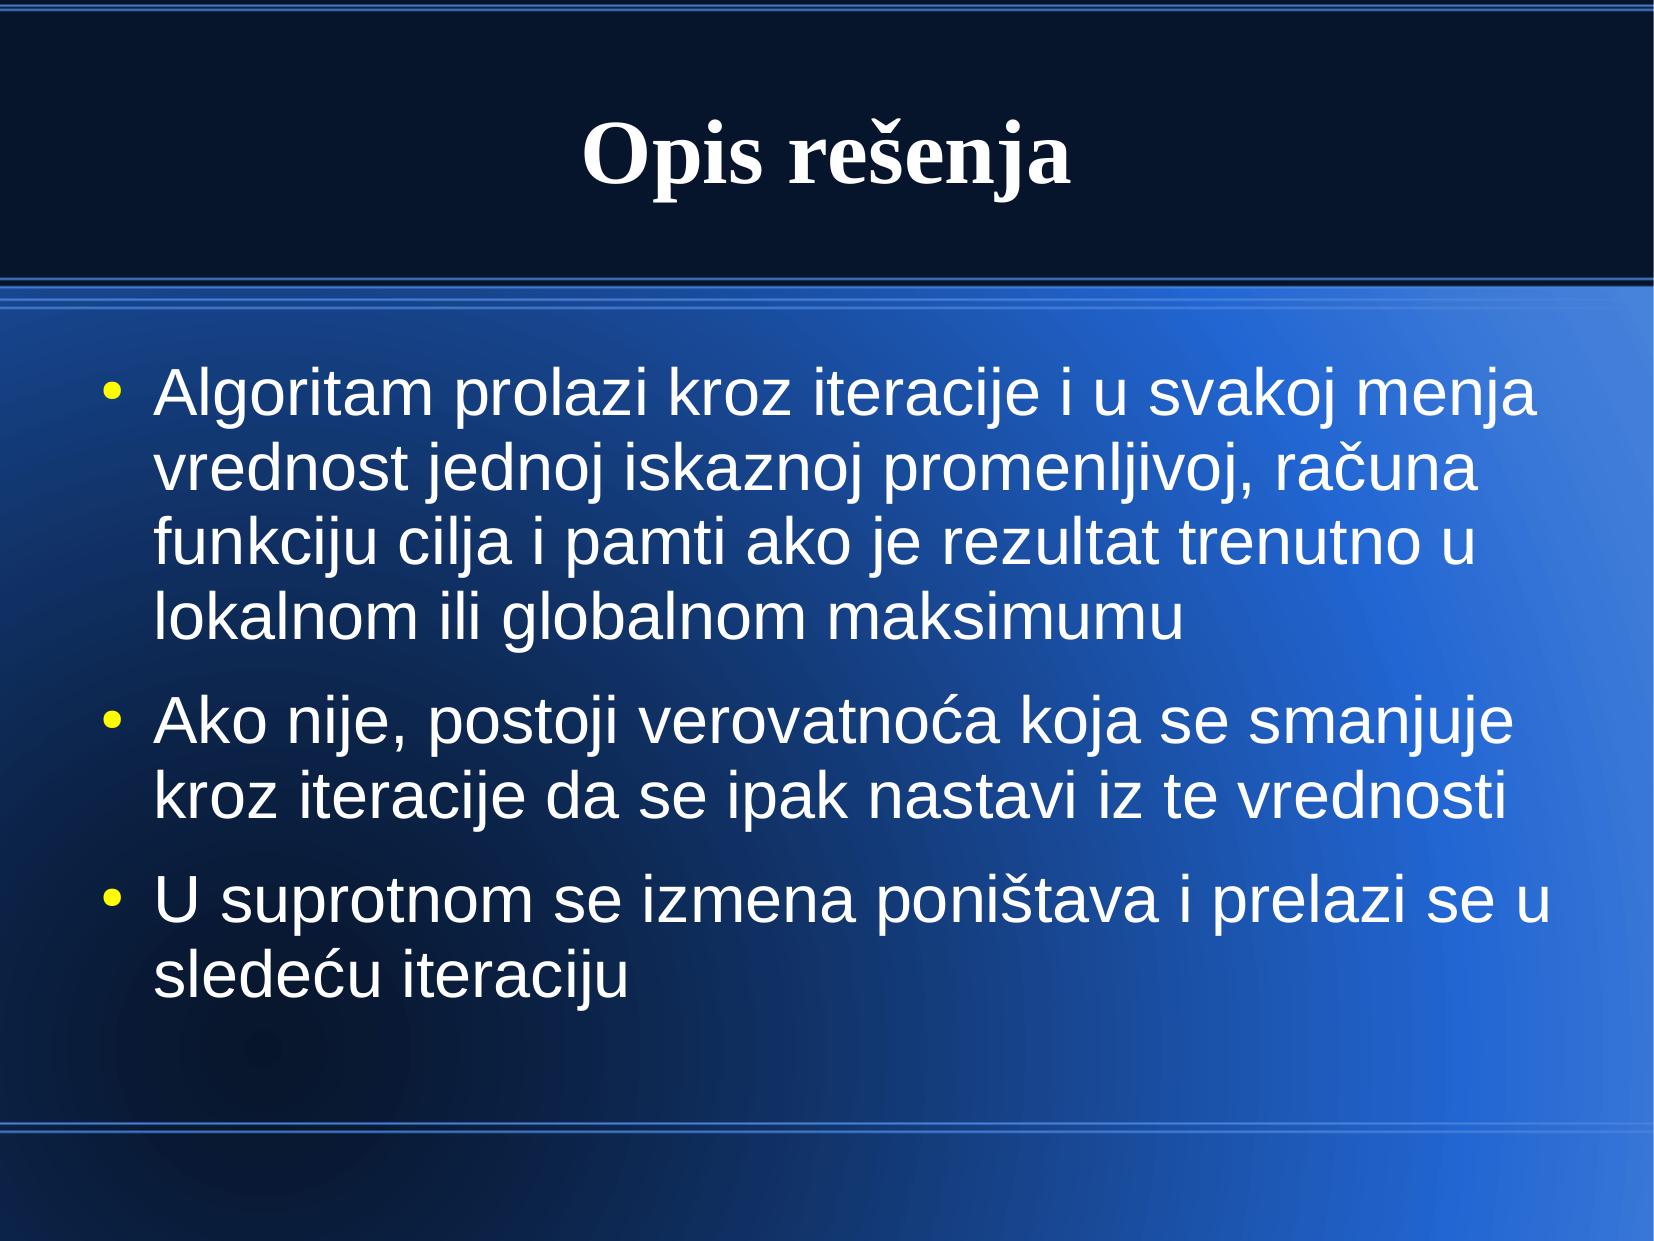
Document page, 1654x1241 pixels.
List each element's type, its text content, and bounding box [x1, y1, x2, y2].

picture [0, 0, 1654, 1241]
list Algoritam prolazi kroz iteracije i u svakoj menja vrednost jednoj iskaznoj promenljivoj, računa funkciju cilja i pamti ako je rezultat trenutno u lokalnom ili globalnom maksimumu Ako nije, postoji verovatnoća koja se smanjuje kroz iteracije da se ipak nastavi iz te vrednosti U suprotnom se izmena poništava i prelazi se u sledeću iteraciju [82, 355, 1571, 1058]
title Opis rešenja [82, 49, 1571, 257]
